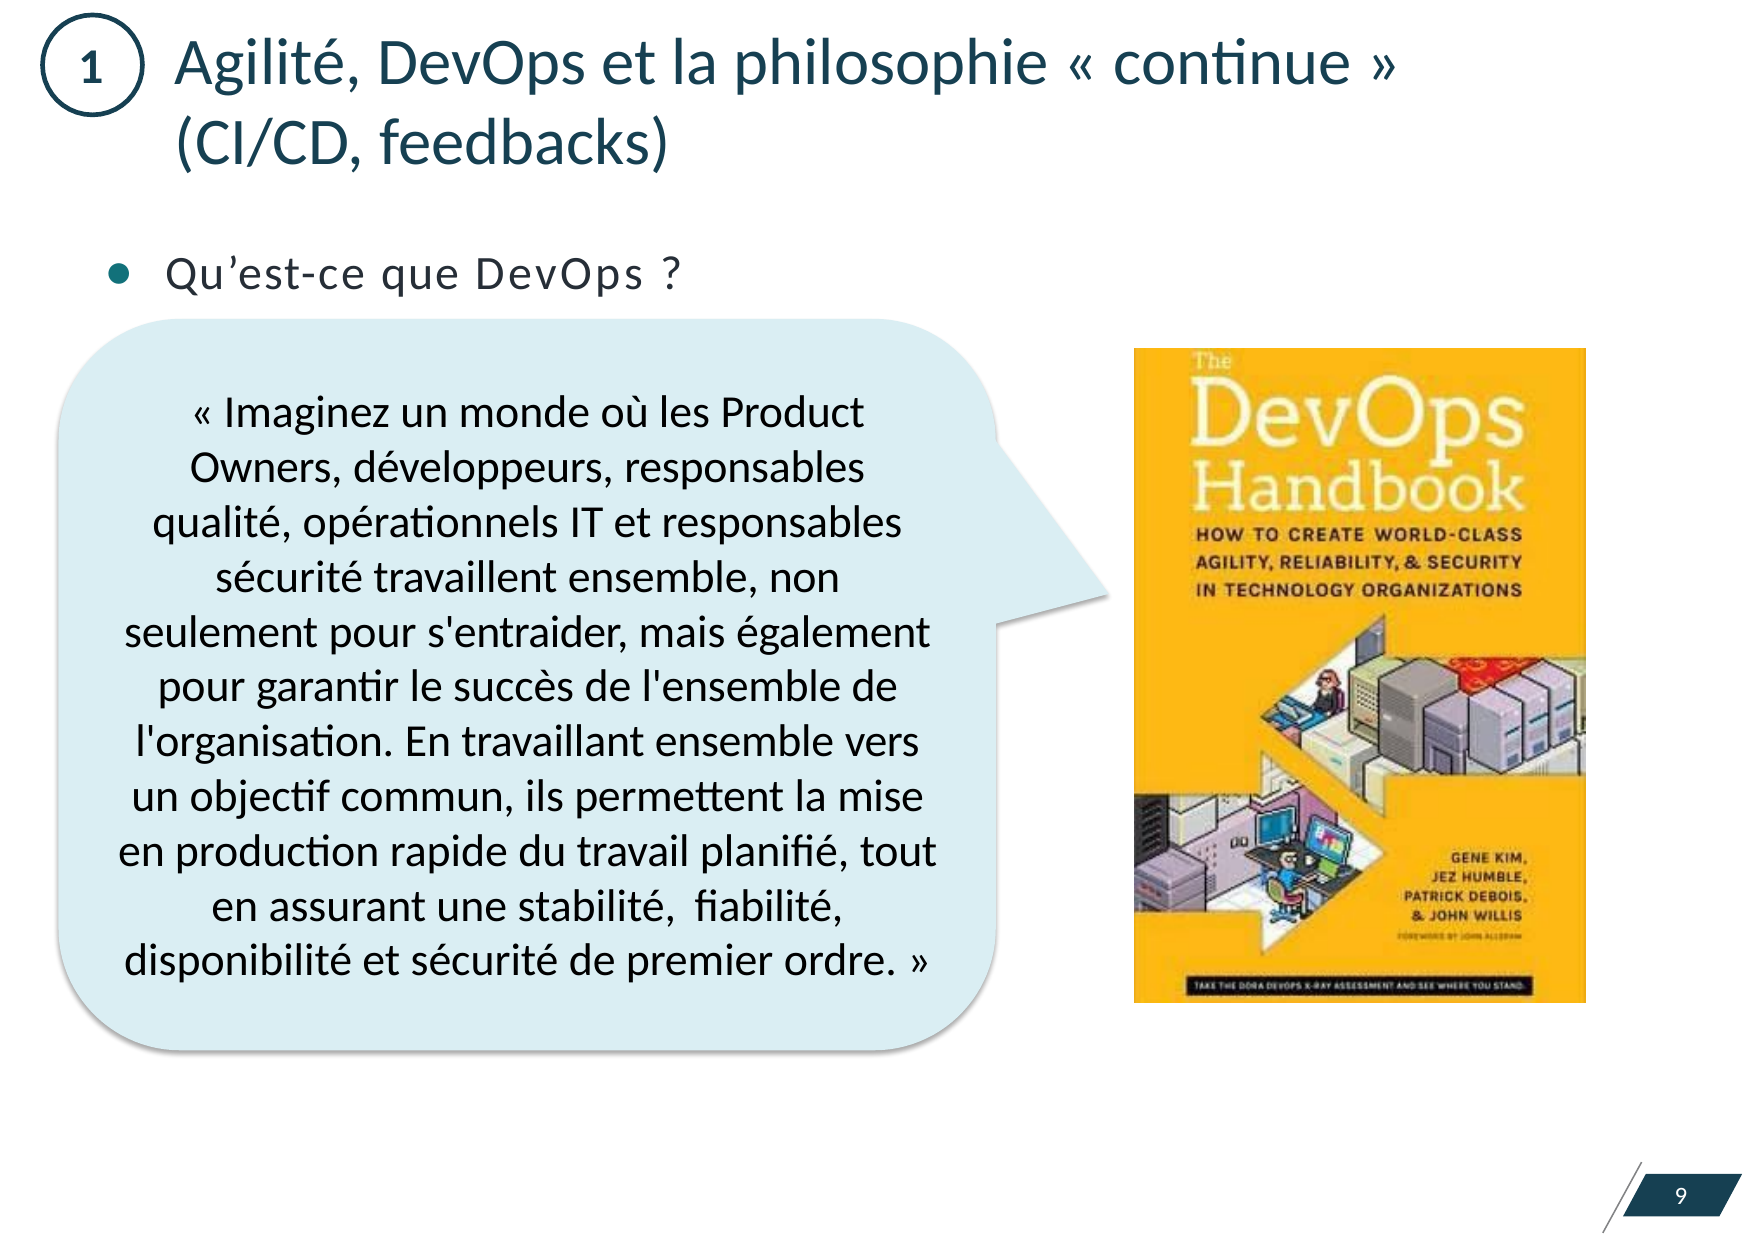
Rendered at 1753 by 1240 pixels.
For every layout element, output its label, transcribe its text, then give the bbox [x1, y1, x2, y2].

picture [51, 316, 1116, 1061]
text_box Qu’est-ce que DevOps ? « Imaginez un monde où les Product Owners, développeurs, responsables qualité, opérationnels IT et responsables sécurité travaillent ensemble, non seulement pour s'entraider, mais également pour garantir le succès de l'ensemble de l'organisation. En travaillant ensemble vers un objectif commun, ils permettent la mise en production rapide du travail planifié, tout en assurant une stabilité, fiabilité, disponibilité et sécurité de premier ordre. » [102, 239, 941, 986]
slide_number <number> [1661, 1177, 1718, 1240]
text_box [58, 338, 1109, 1051]
title Agilité, DevOps et la philosophie « continue » (CI/CD, feedbacks) [172, 16, 1580, 226]
text_box 1 [76, 31, 109, 94]
picture [1134, 348, 1586, 1003]
